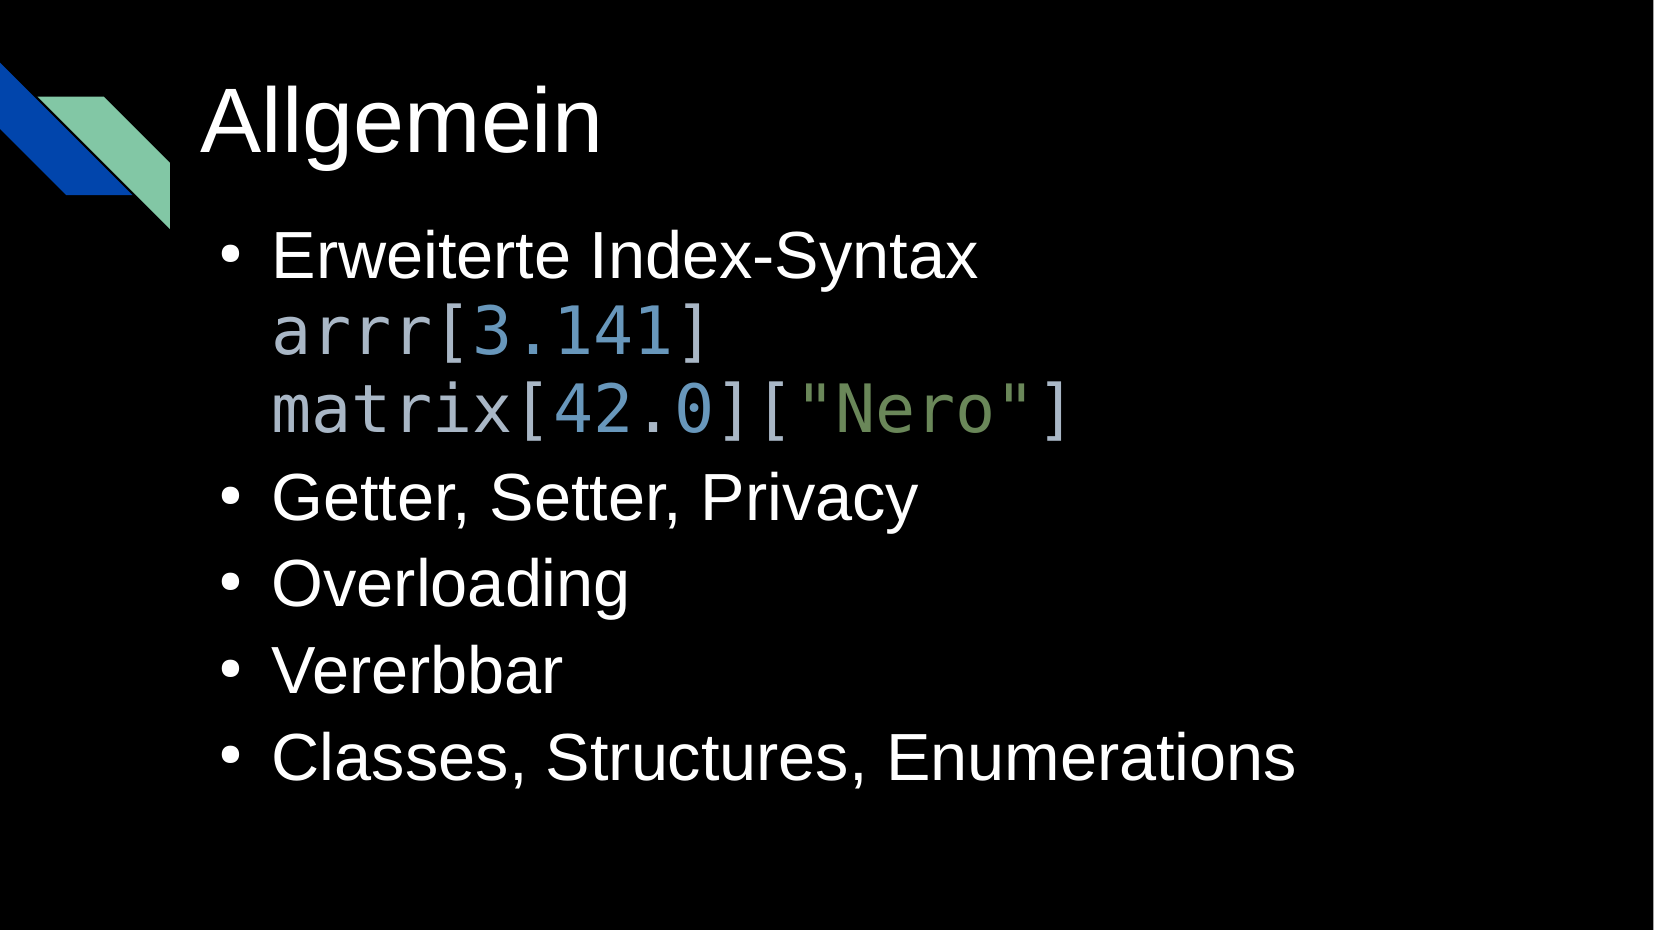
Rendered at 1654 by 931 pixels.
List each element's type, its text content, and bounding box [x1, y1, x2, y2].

list Erweiterte Index-Syntax arrr[3.141] matrix[42.0]["Nero"] Getter, Setter, Privacy Overloading Vererbbar Classes, Structures, Enumerations [200, 217, 1571, 839]
title Allgemein [200, 53, 1571, 189]
